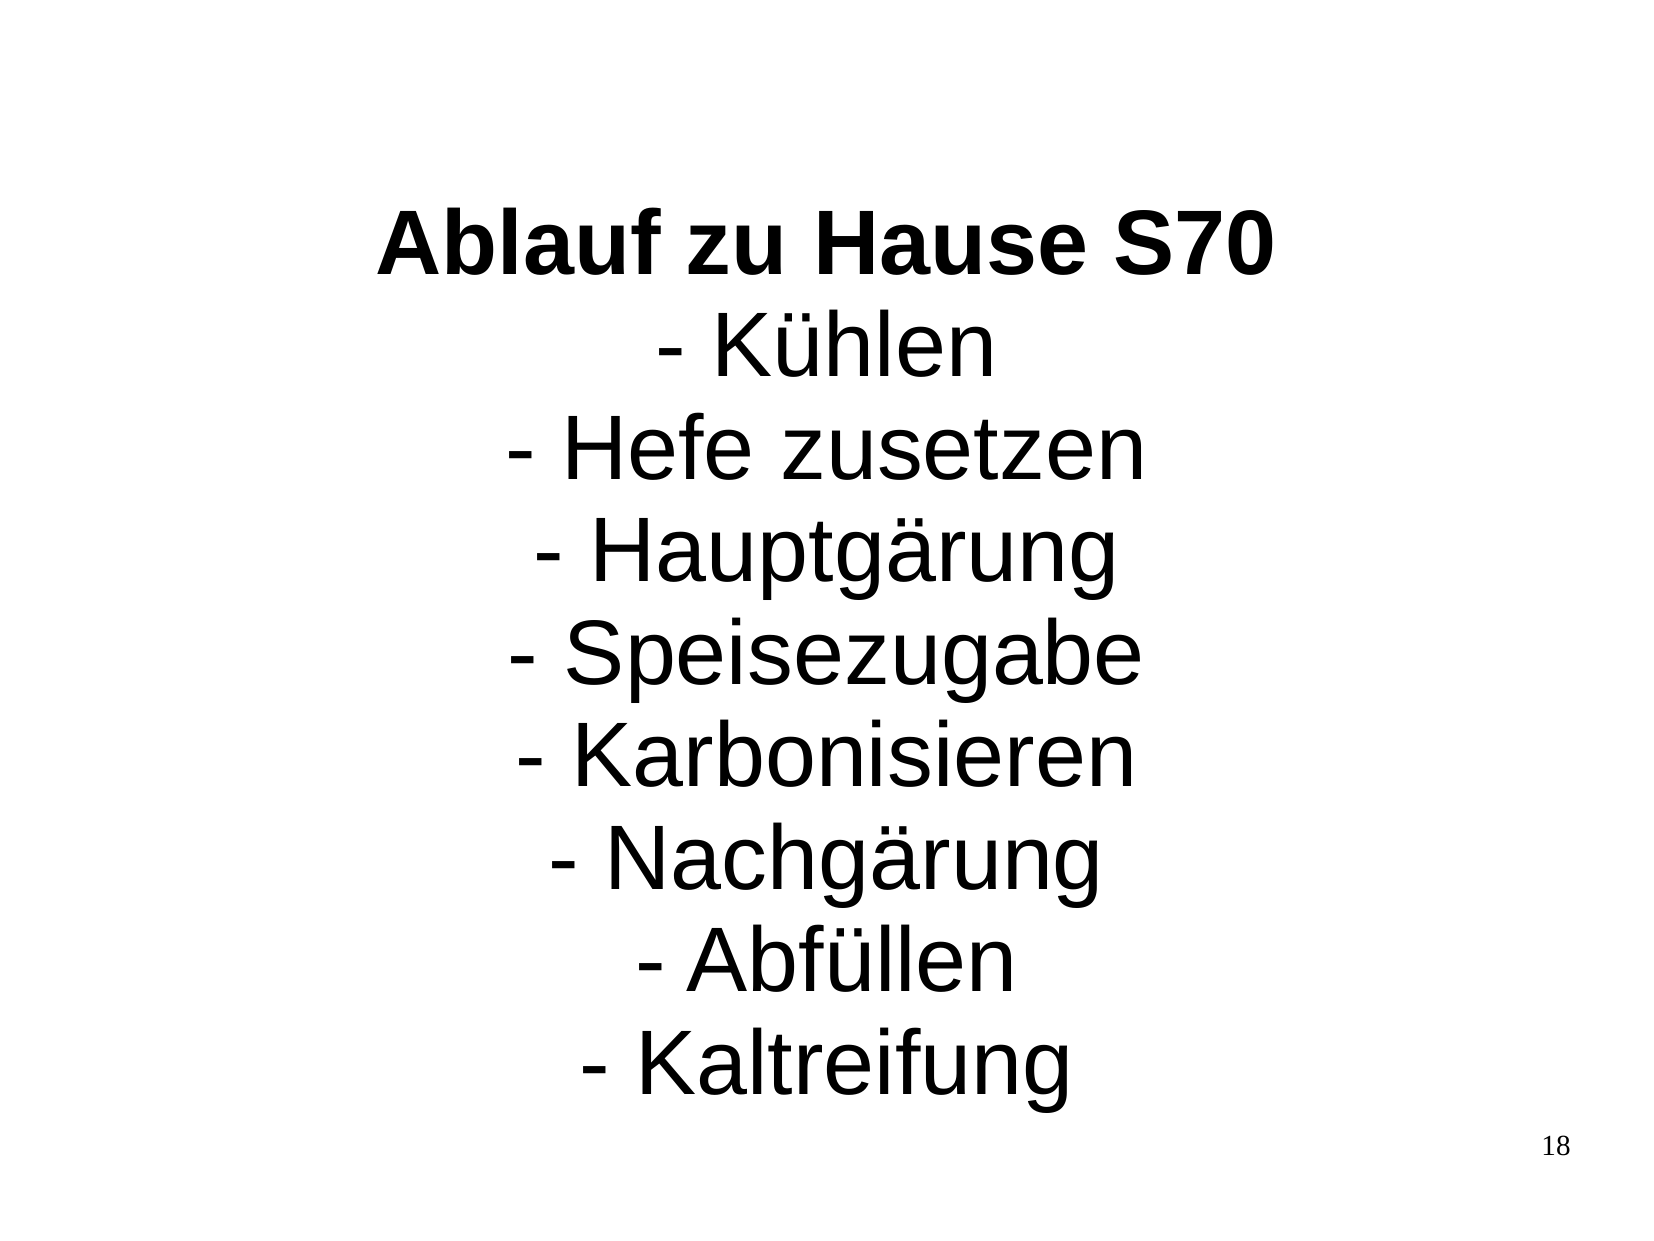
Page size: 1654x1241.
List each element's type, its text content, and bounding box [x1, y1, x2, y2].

title Ablauf zu Hause S70 - Kühlen - Hefe zusetzen - Hauptgärung - Speisezugabe - Karbonisieren - Nachgärung - Abfüllen - Kaltreifung [82, 191, 1571, 1114]
